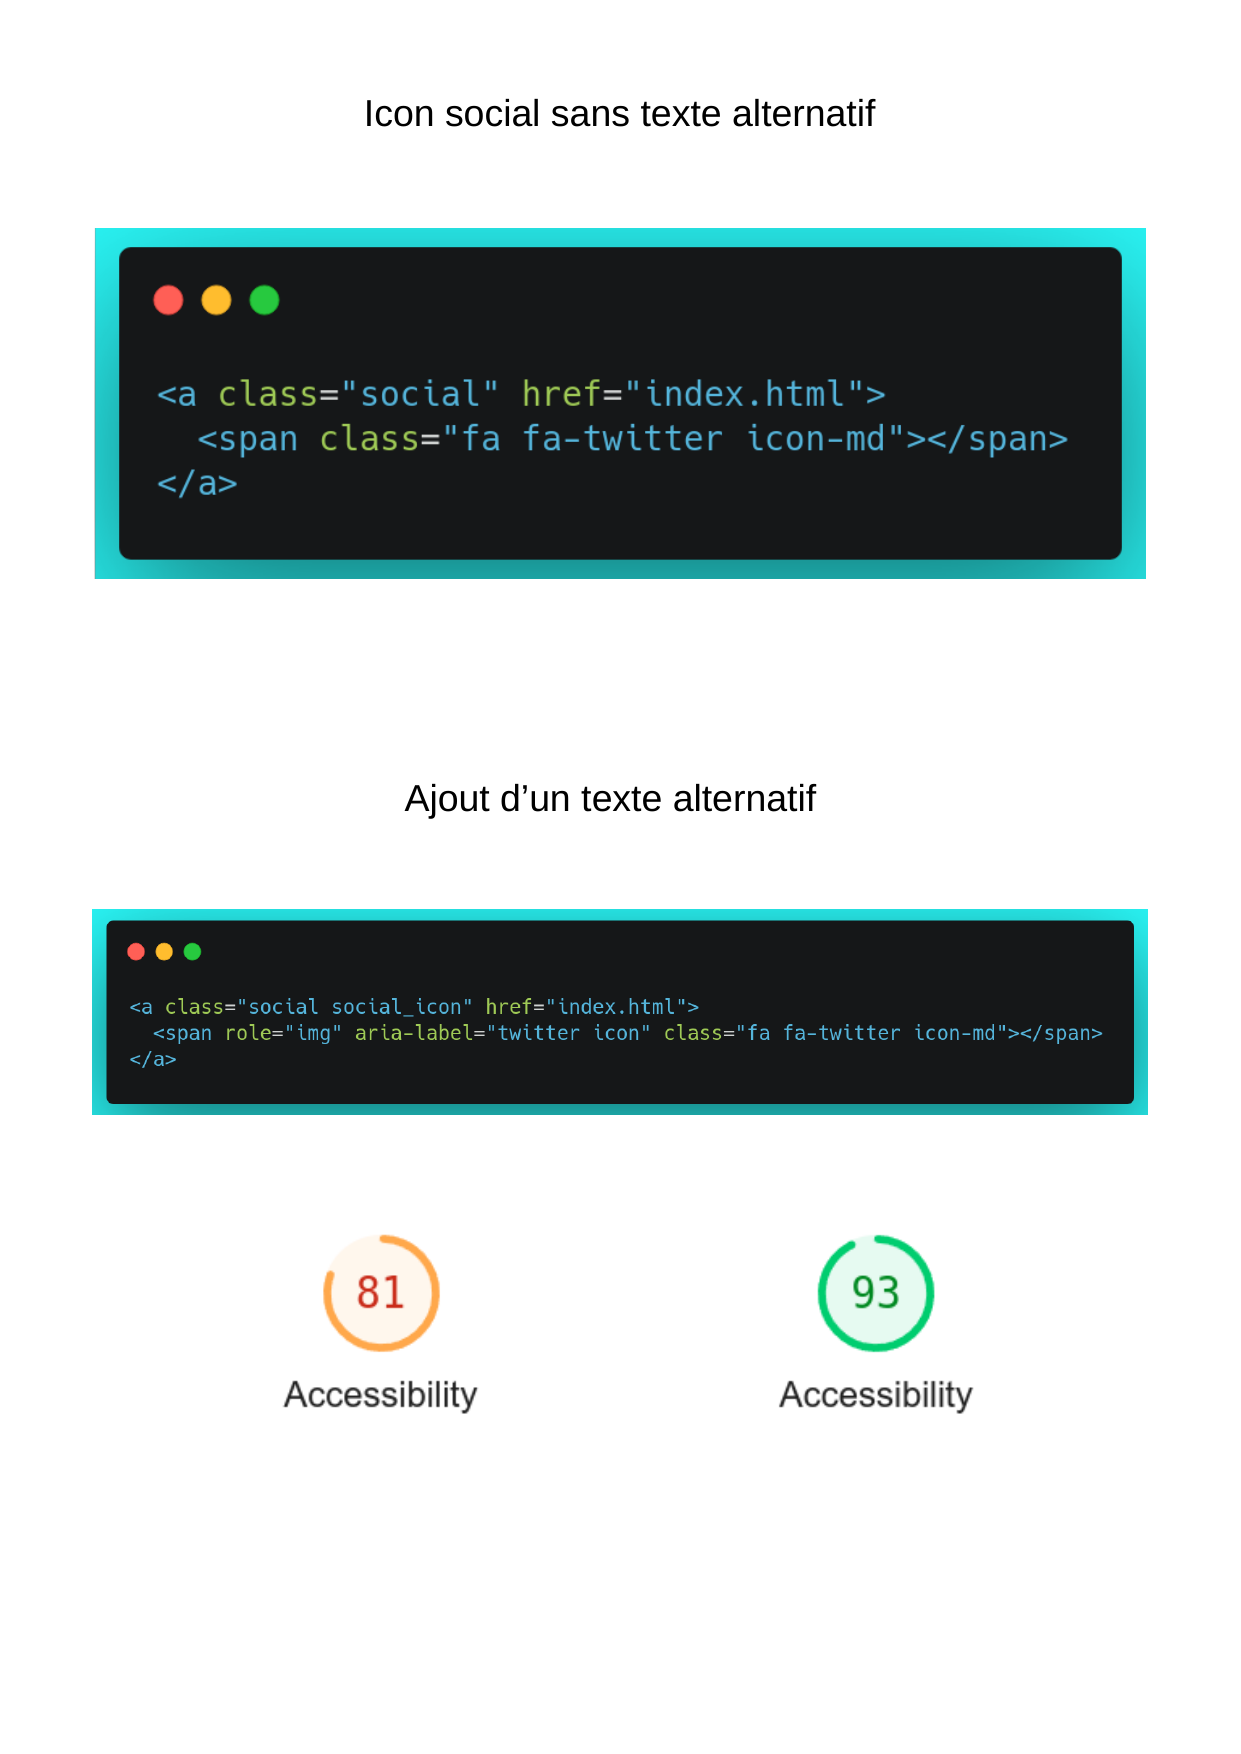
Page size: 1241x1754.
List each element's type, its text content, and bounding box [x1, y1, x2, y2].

text_box Ajout d’un texte alternatif [389, 769, 832, 827]
picture [92, 909, 1148, 1115]
picture [94, 228, 1146, 579]
picture [188, 1206, 1193, 1430]
text_box Icon social sans texte alternatif [349, 84, 891, 142]
